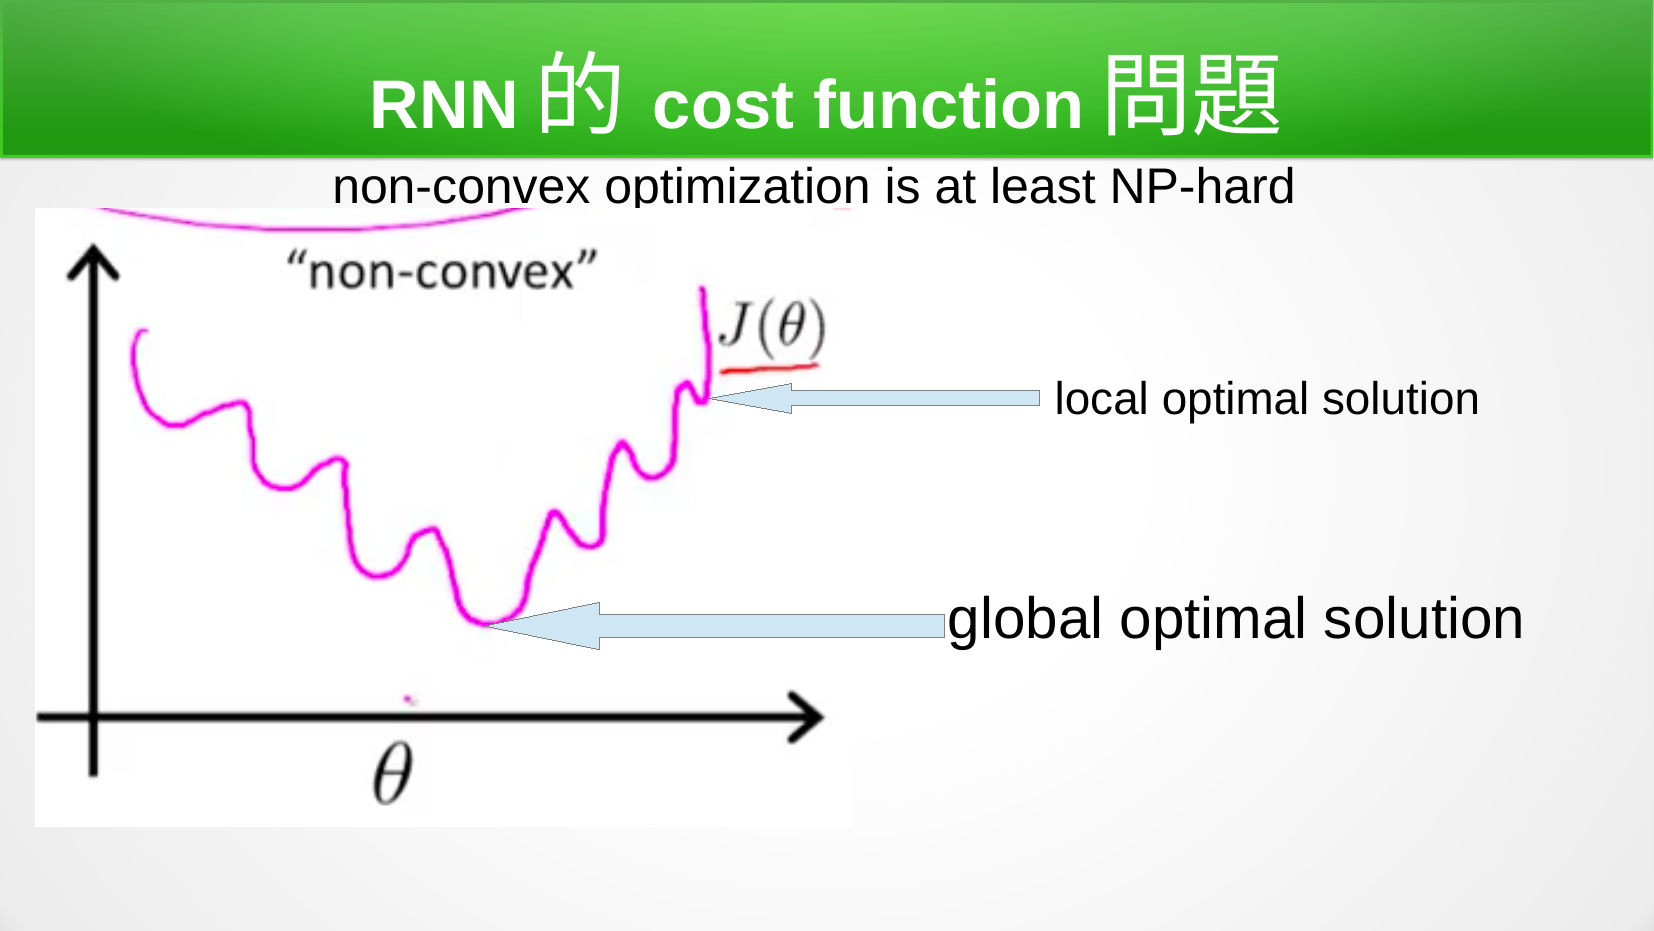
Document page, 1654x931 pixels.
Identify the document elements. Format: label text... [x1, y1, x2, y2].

text_box [484, 602, 945, 650]
text_box local optimal solution [1039, 366, 1654, 535]
text_box global optimal solution [933, 578, 1577, 710]
text_box non-convex optimization is at least NP-hard [317, 150, 1346, 334]
text_box [709, 383, 1040, 414]
picture [35, 208, 851, 827]
title RNN的cost function問題 [82, 28, 1571, 149]
